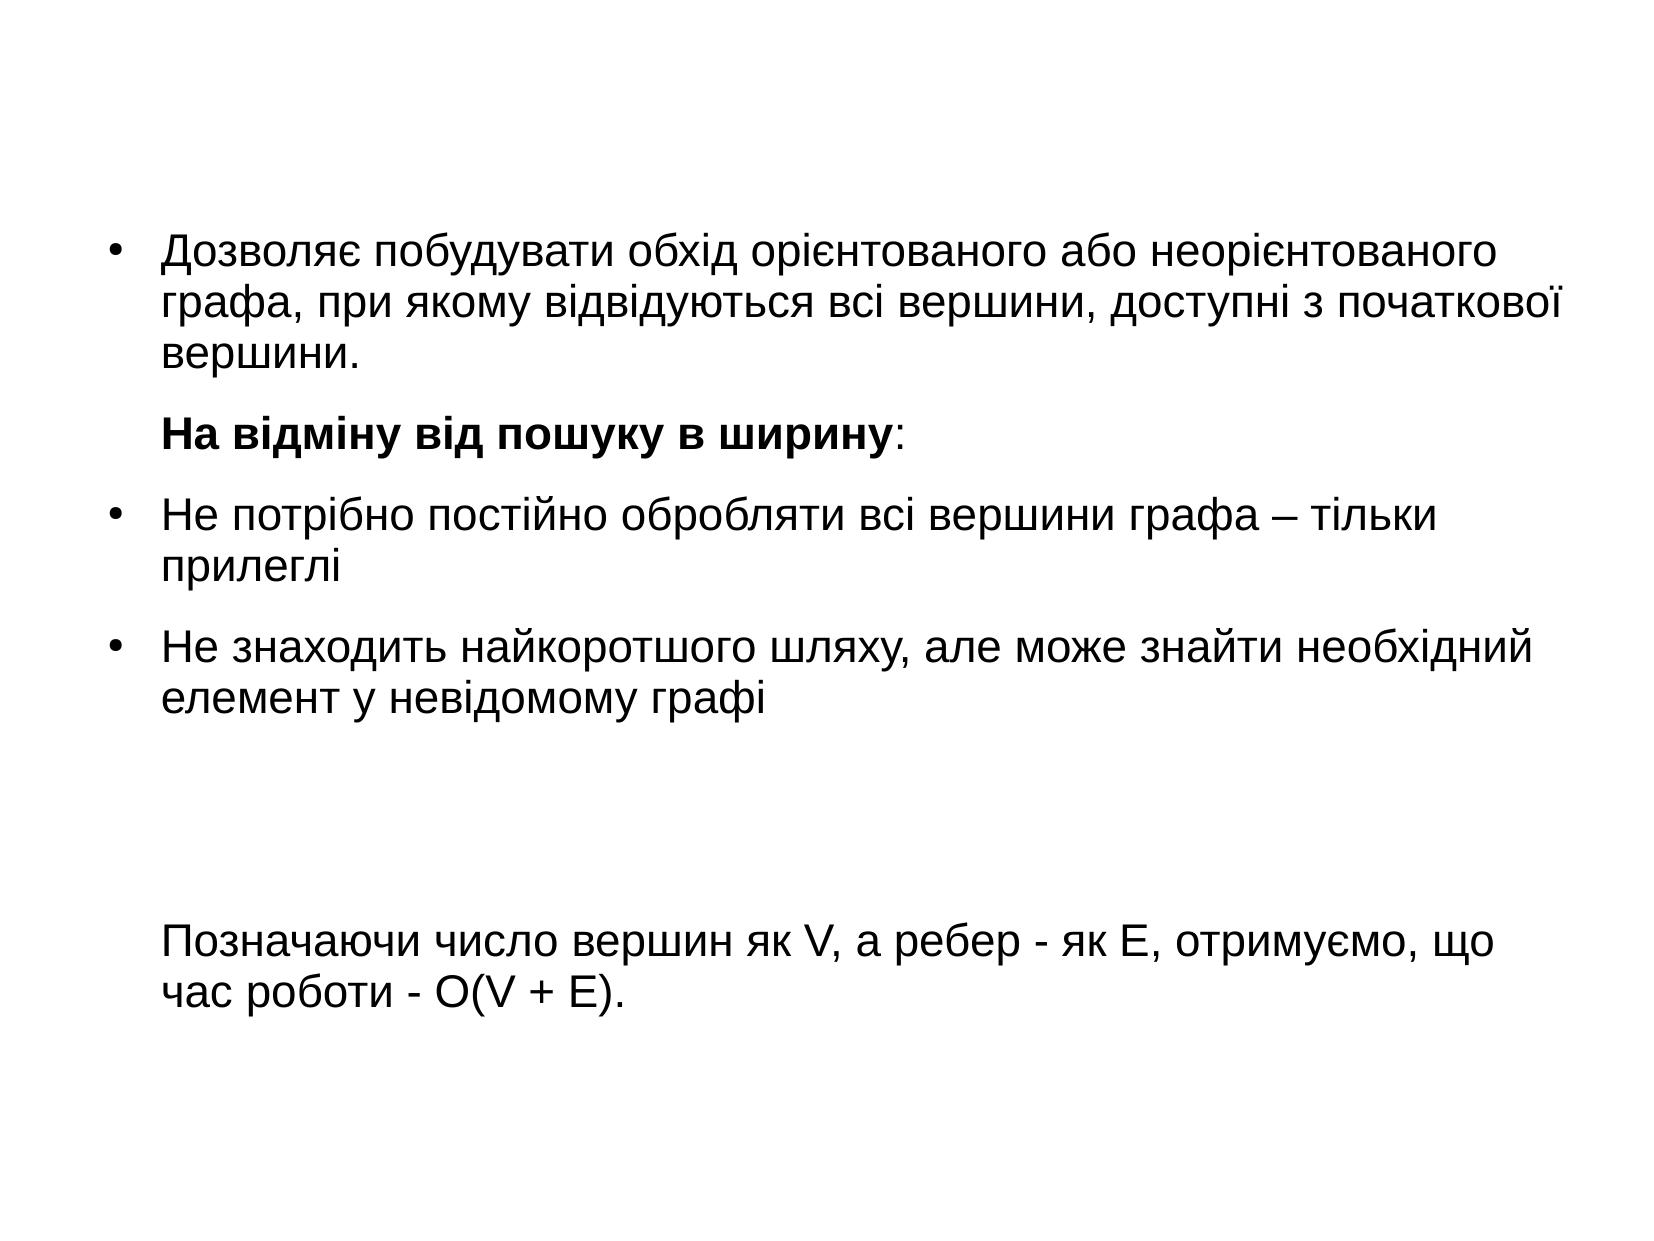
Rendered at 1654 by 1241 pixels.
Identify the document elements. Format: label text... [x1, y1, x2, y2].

list Дозволяє побудувати обхід орієнтованого або неорієнтованого графа, при якому відвідуються всі вершини, доступні з початкової вершини. На відміну від пошуку в ширину: Не потрібно постійно обробляти всі вершини графа – тільки прилеглі Не знаходить найкоротшого шляху, але може знайти необхідний елемент у невідомому графі Позначаючи число вершин як V, а ребер - як E, отримуємо, що час роботи - O(V + E). [90, 225, 1579, 1096]
